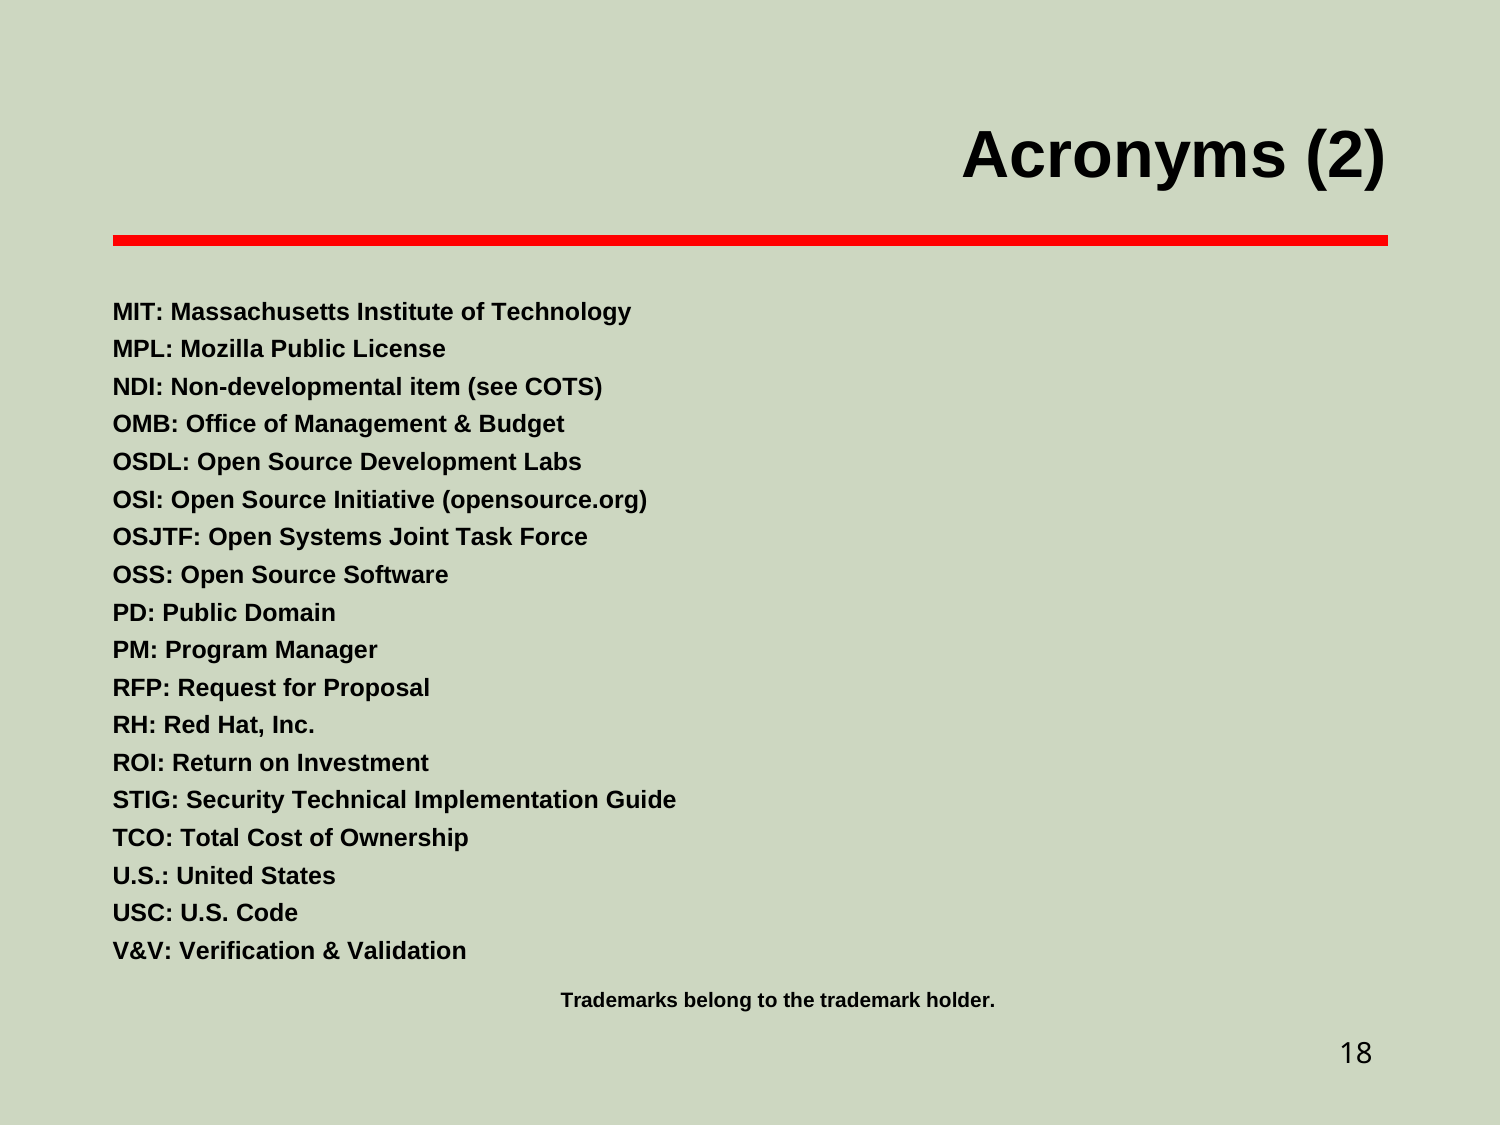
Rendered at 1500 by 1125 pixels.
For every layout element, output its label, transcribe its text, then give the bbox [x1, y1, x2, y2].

title Acronyms (2) [337, 85, 1388, 224]
list MIT: Massachusetts Institute of Technology MPL: Mozilla Public License NDI: Non-developmental item (see COTS) OMB: Office of Management & Budget OSDL: Open Source Development Labs OSI: Open Source Initiative (opensource.org) OSJTF: Open Systems Joint Task Force OSS: Open Source Software PD: Public Domain PM: Program Manager RFP: Request for Proposal RH: Red Hat, Inc. ROI: Return on Investment STIG: Security Technical Implementation Guide TCO: Total Cost of Ownership U.S.: United States USC: U.S. Code V&V: Verification & Validation Trademarks belong to the trademark holder. [112, 299, 1388, 1098]
